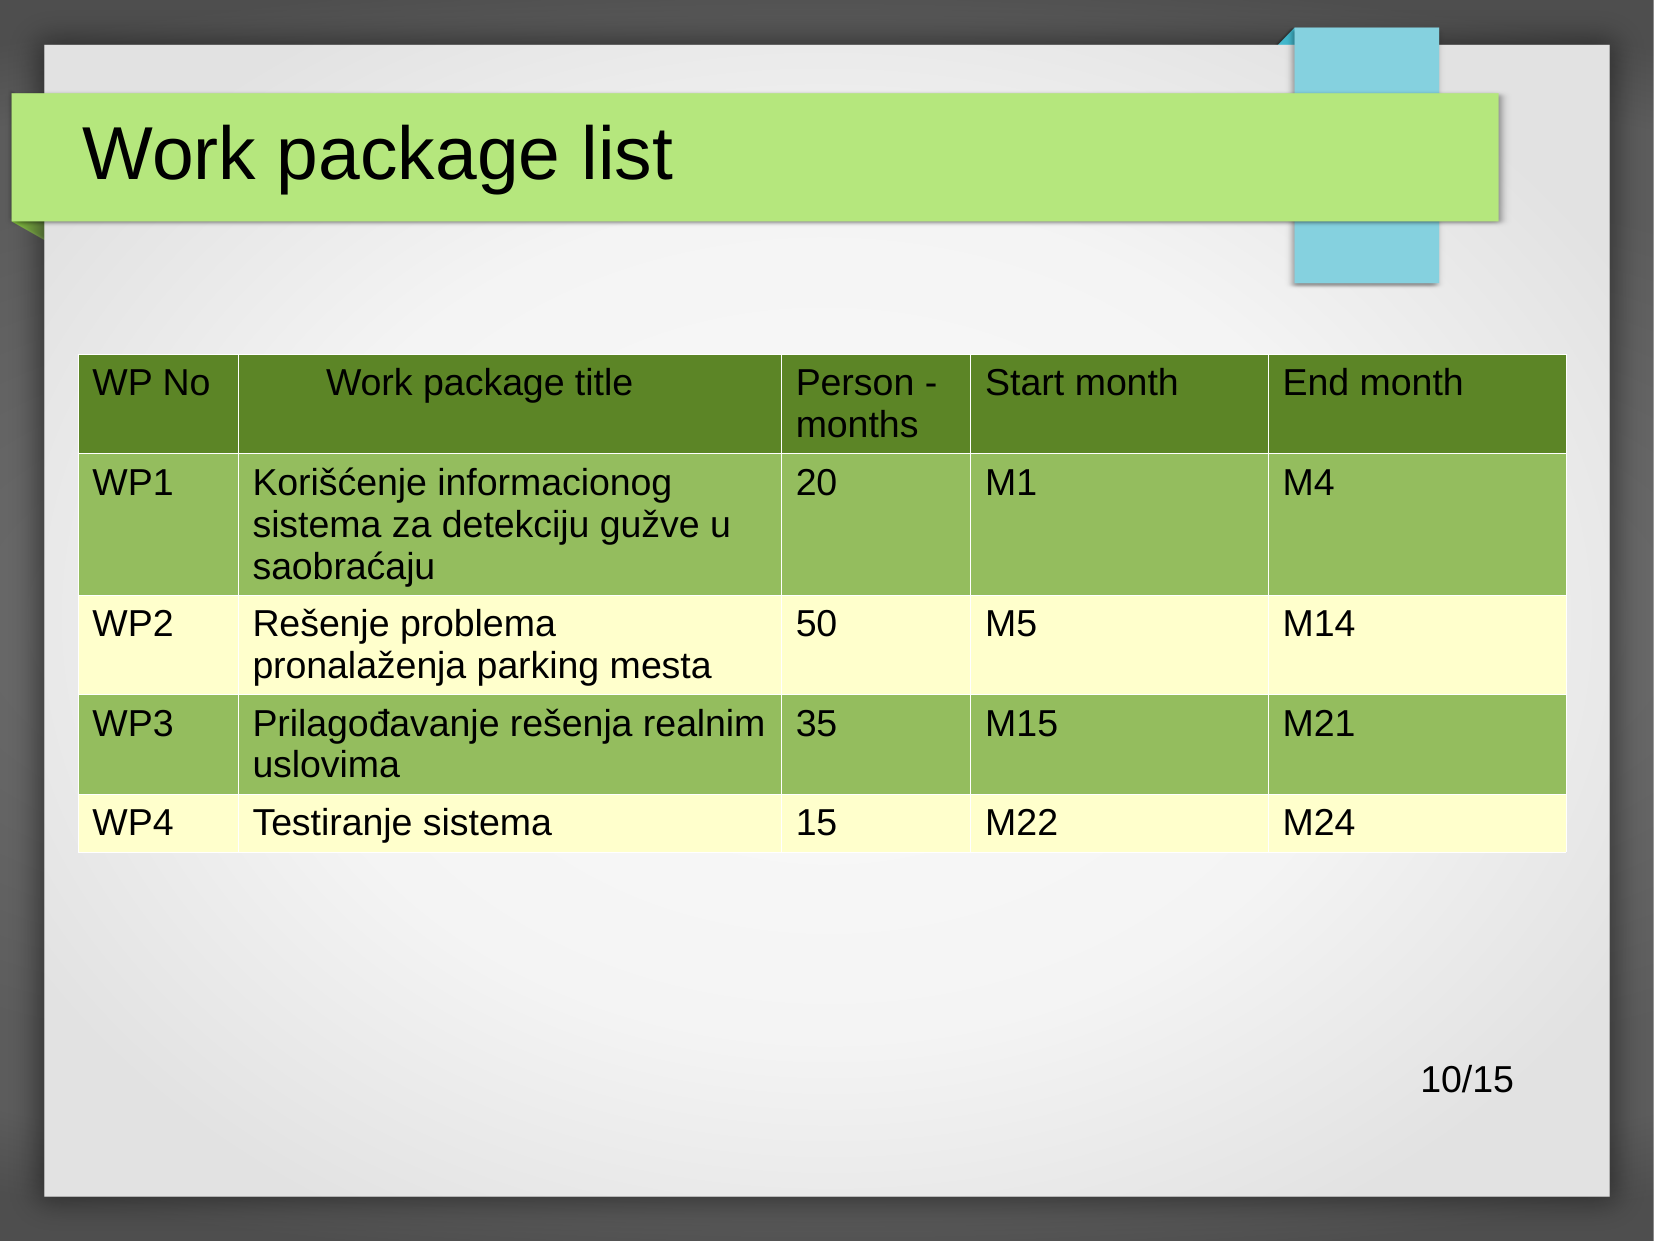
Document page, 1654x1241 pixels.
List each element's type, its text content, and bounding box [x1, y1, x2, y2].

table_cell Rešenje problema pronalaženja parking mesta [239, 596, 781, 694]
table_cell M1 [971, 454, 1268, 595]
table_cell M15 [971, 695, 1268, 794]
title Work package list [82, 94, 1264, 213]
text_box 10/15 [1405, 1051, 1534, 1132]
table_cell 15 [782, 795, 970, 852]
table_cell M21 [1269, 695, 1566, 794]
table_cell Korišćenje informacionog sistema za detekciju gužve u saobraćaju [239, 454, 781, 595]
table_header Person - months [782, 355, 970, 453]
table_cell M5 [971, 596, 1268, 694]
table_cell Prilagođavanje rešenja realnim uslovima [239, 695, 781, 794]
table_header WP No [79, 355, 238, 453]
table_cell 20 [782, 454, 970, 595]
table_cell WP3 [79, 695, 238, 794]
table_cell 50 [782, 596, 970, 694]
table_header Start month [971, 355, 1268, 453]
table_cell M22 [971, 795, 1268, 852]
table_header Work package title [239, 355, 781, 453]
table_header End month [1269, 355, 1566, 453]
table_cell M14 [1269, 596, 1566, 694]
table_cell WP1 [79, 454, 238, 595]
table_cell WP4 [79, 795, 238, 852]
table_cell M4 [1269, 454, 1566, 595]
table_cell M24 [1269, 795, 1566, 852]
picture [0, 0, 1654, 1241]
table_cell WP2 [79, 596, 238, 694]
table_cell Testiranje sistema [239, 795, 781, 852]
table_cell 35 [782, 695, 970, 794]
